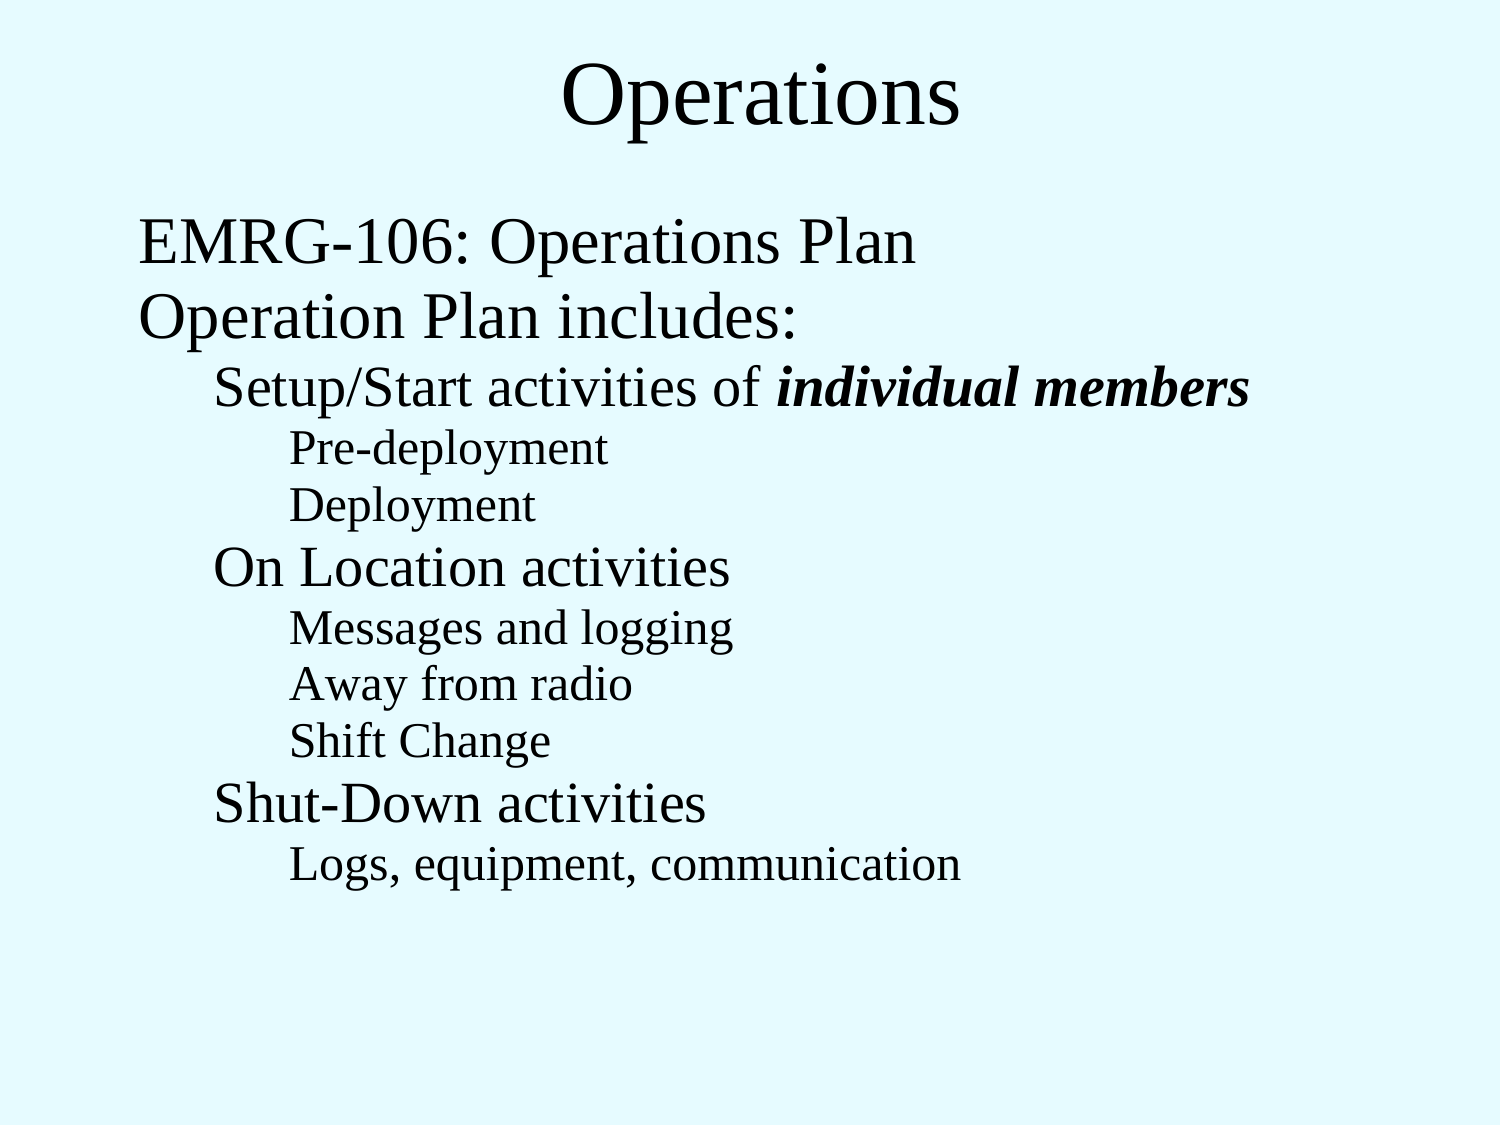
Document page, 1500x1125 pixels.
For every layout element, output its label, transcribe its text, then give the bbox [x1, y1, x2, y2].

title Operations [123, 0, 1399, 188]
list EMRG-106: Operations Plan Operation Plan includes: Setup/Start activities of individual members Pre-deployment Deployment On Location activities Messages and logging Away from radio Shift Change Shut-Down activities Logs, equipment, communication [123, 208, 1399, 1000]
